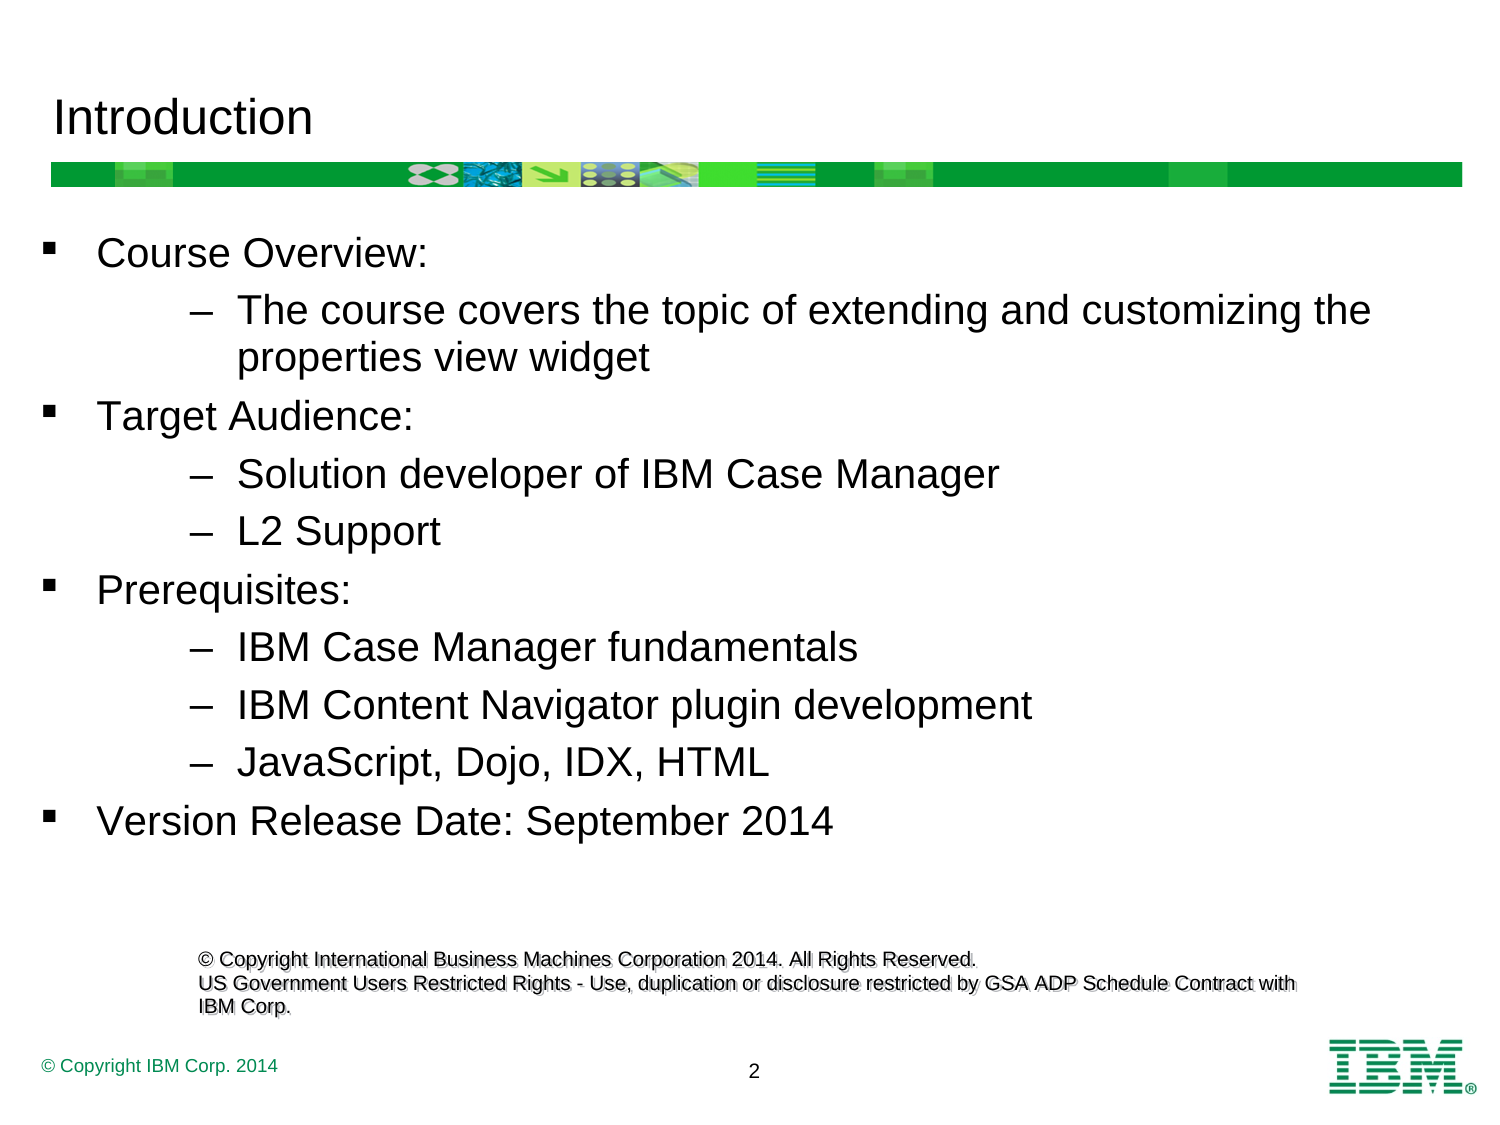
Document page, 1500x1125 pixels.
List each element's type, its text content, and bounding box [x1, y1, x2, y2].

list Course Overview: The course covers the topic of extending and customizing the properties view widget Target Audience: Solution developer of IBM Case Manager L2 Support Prerequisites: IBM Case Manager fundamentals IBM Content Navigator plugin development JavaScript, Dojo, IDX, HTML Version Release Date: September 2014 [24, 220, 1463, 1038]
picture [1327, 1037, 1479, 1096]
title Introduction [37, 45, 1388, 188]
picture [50, 161, 1463, 189]
text_box © Copyright International Business Machines Corporation 2014. All Rights Reserved. US Government Users Restricted Rights - Use, duplication or disclosure restricted by GSA ADP Schedule Contract with IBM Corp. [183, 940, 1339, 1056]
